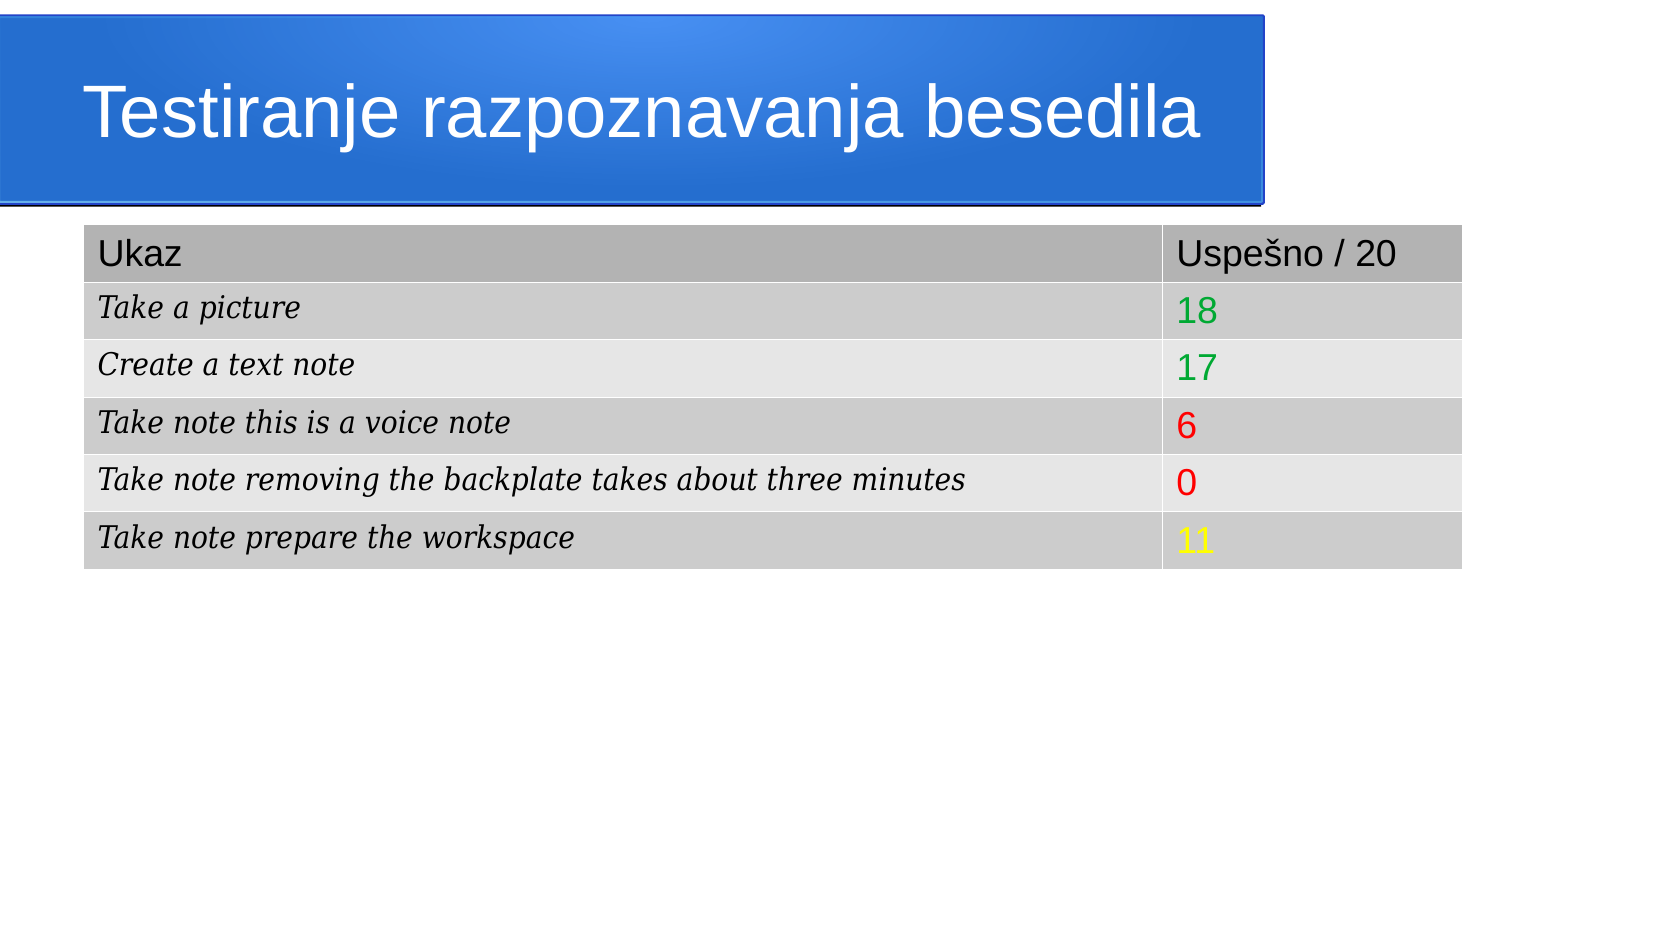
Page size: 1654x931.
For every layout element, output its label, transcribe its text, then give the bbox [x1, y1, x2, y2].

table_cell 6 [1163, 398, 1462, 454]
table_cell 17 [1163, 340, 1462, 397]
table_cell 18 [1163, 283, 1462, 339]
table_cell Take a picture [84, 283, 1162, 339]
table_cell Take note removing the backplate takes about three minutes [84, 455, 1162, 511]
table_cell Take note this is a voice note [84, 398, 1162, 454]
table_cell Create a text note [84, 340, 1162, 397]
title Testiranje razpoznavanja besedila [82, 35, 1235, 189]
table_cell 0 [1163, 455, 1462, 511]
table_cell Take note prepare the workspace [84, 512, 1162, 569]
table_cell 11 [1163, 512, 1462, 569]
table_header Ukaz [84, 225, 1162, 282]
table_header Uspešno / 20 [1163, 225, 1462, 282]
